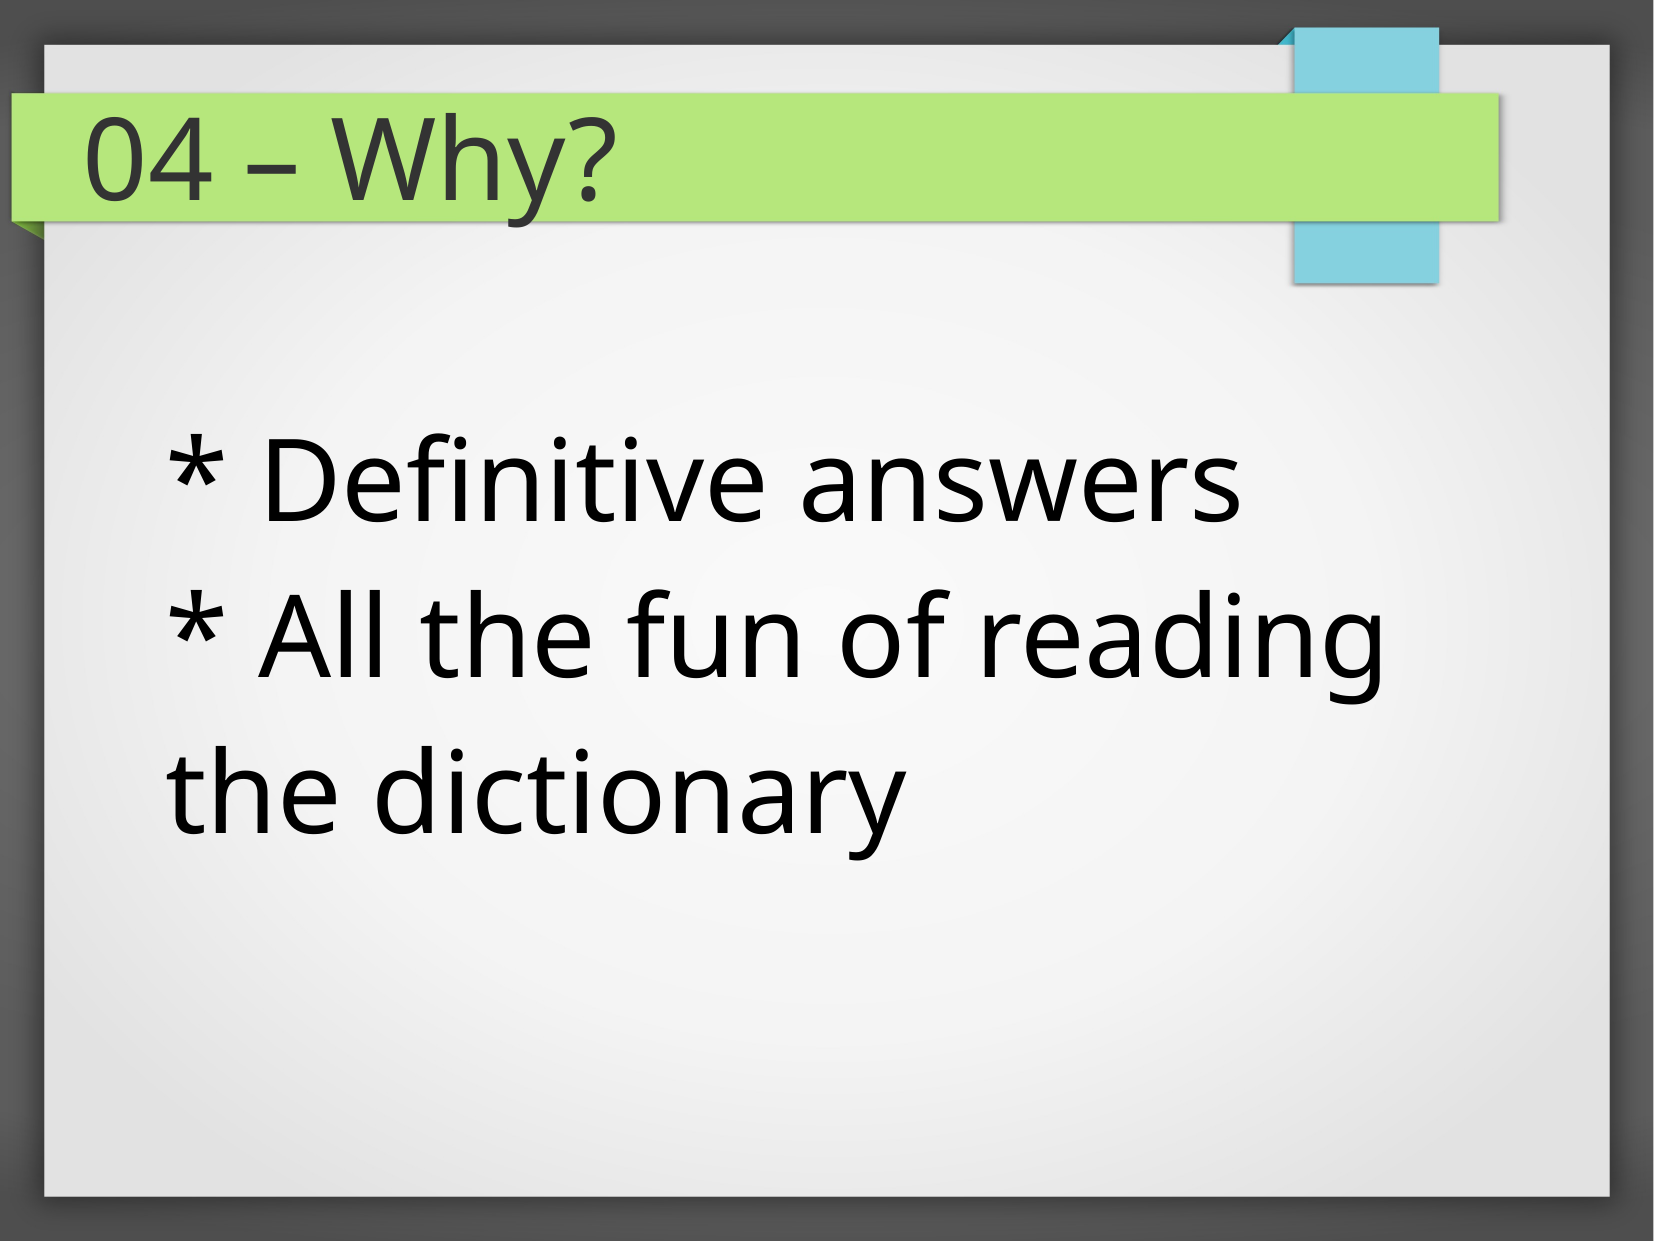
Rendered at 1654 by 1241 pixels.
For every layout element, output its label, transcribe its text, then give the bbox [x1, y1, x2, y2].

title 04 – Why? [82, 102, 1465, 209]
picture [0, 0, 1654, 1241]
subtitle * Definitive answers * All the fun of reading the dictionary [165, 243, 1538, 1189]
